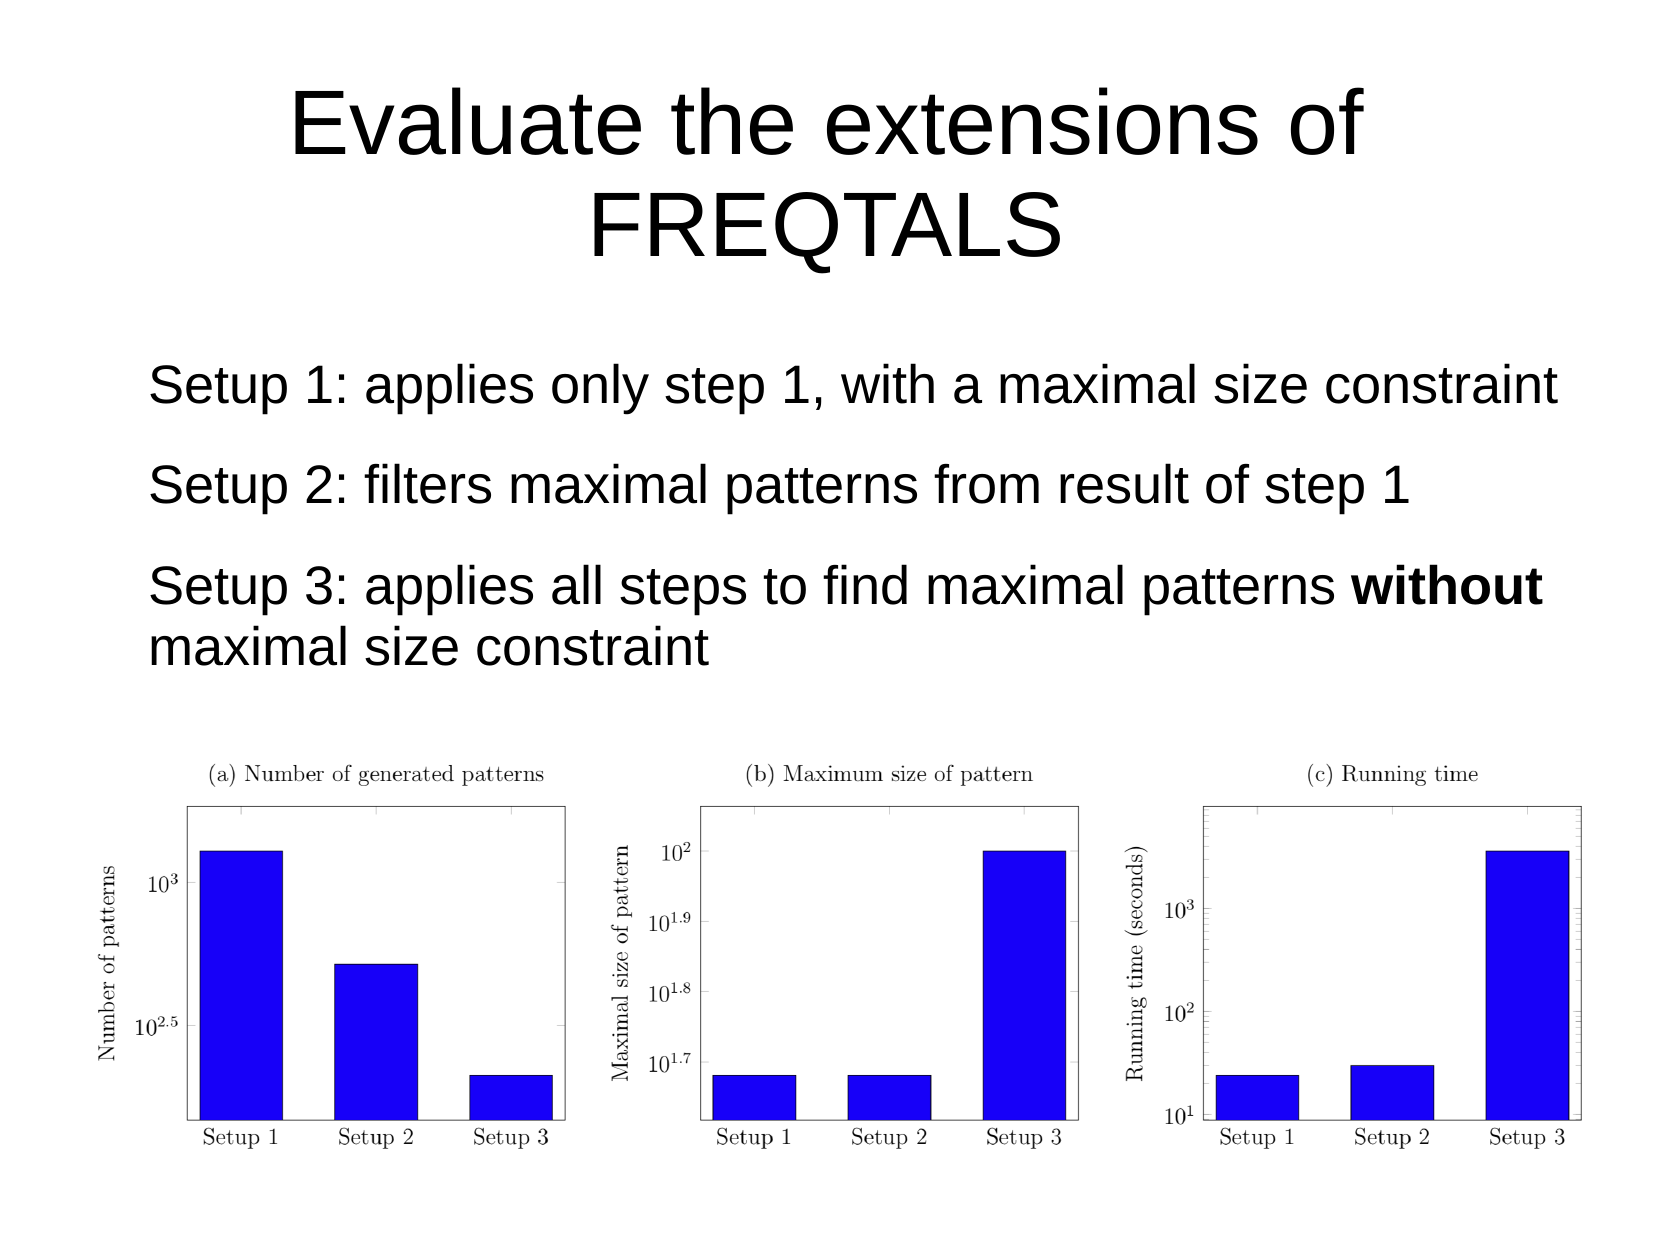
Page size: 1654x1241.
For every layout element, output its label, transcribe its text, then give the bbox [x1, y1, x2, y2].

title Evaluate the extensions of FREQTALS [82, 71, 1571, 277]
picture [75, 732, 1598, 1166]
list Setup 1: applies only step 1, with a maximal size constraint Setup 2: filters maximal patterns from result of step 1 Setup 3: applies all steps to find maximal patterns without maximal size constraint [82, 354, 1571, 680]
